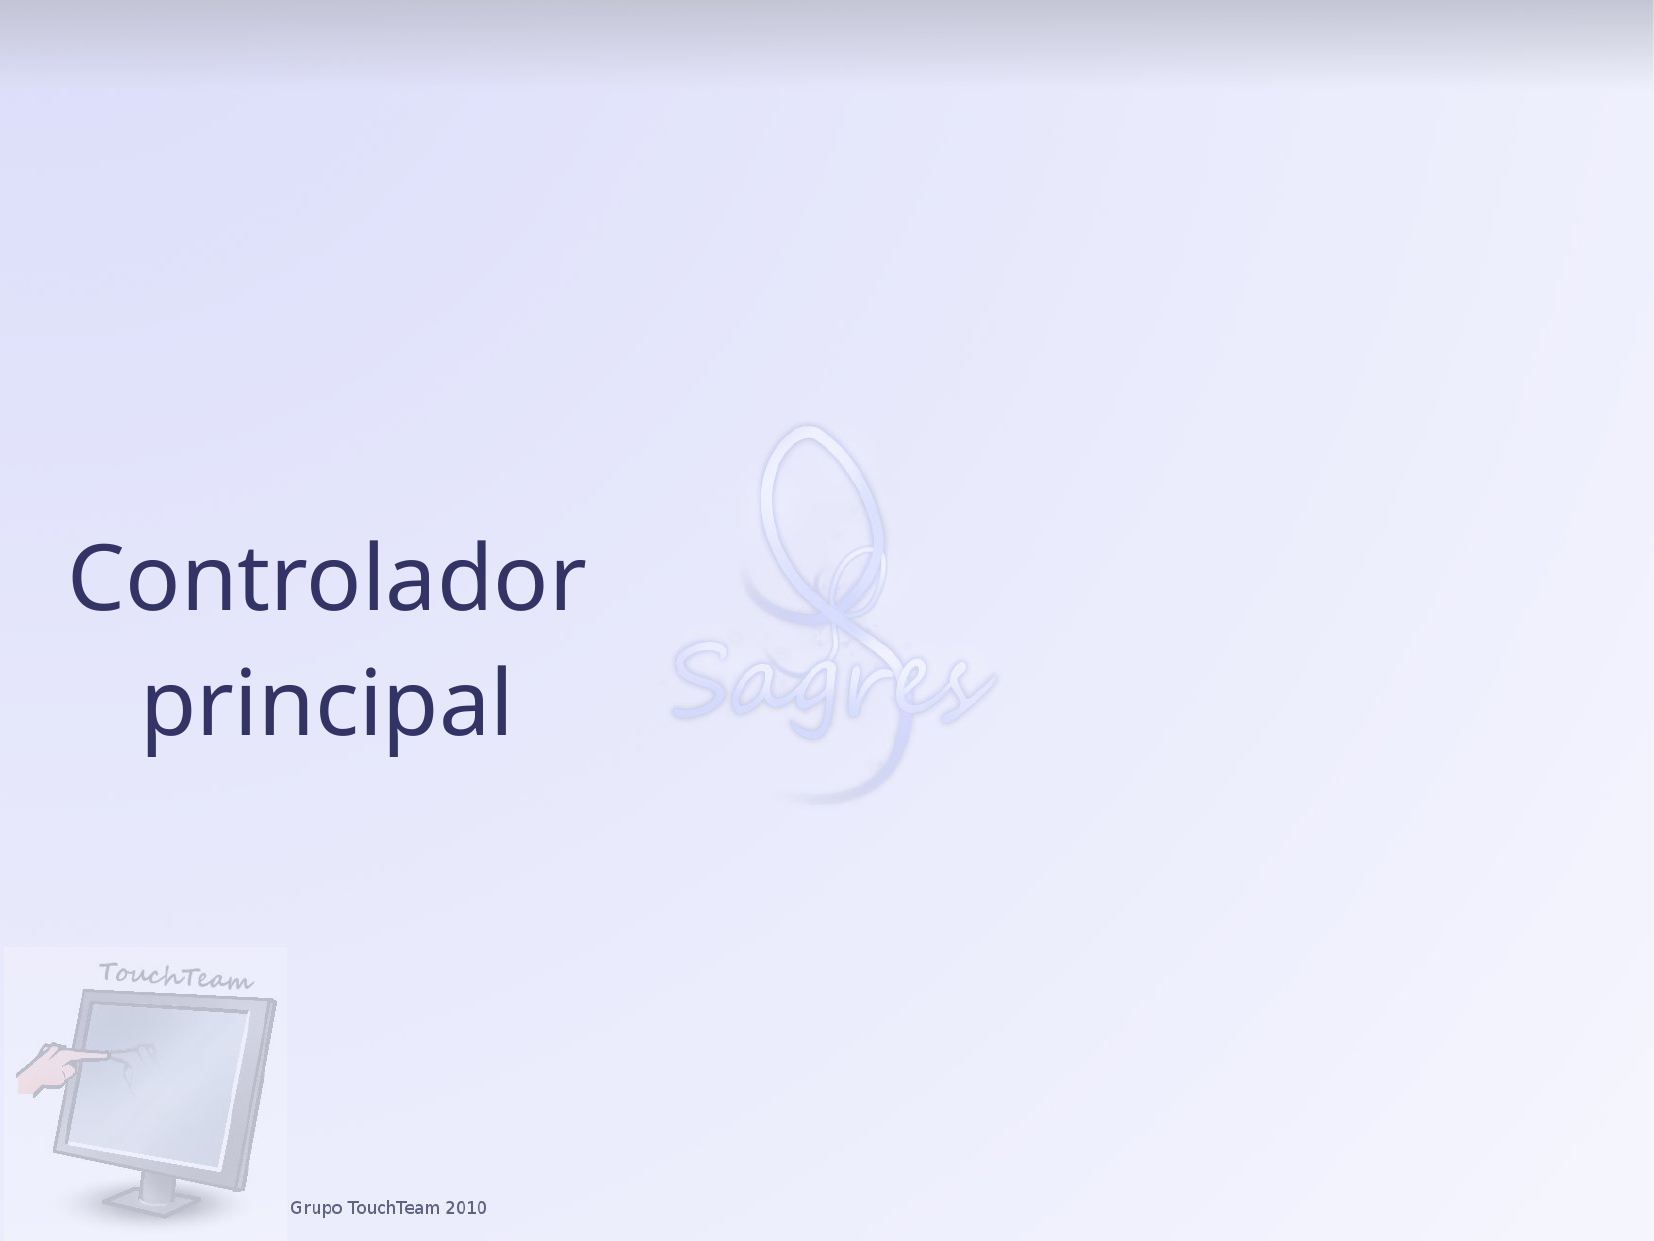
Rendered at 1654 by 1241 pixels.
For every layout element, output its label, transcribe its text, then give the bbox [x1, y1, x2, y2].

title Controlador principal [29, 477, 626, 798]
picture [0, 0, 1654, 1241]
